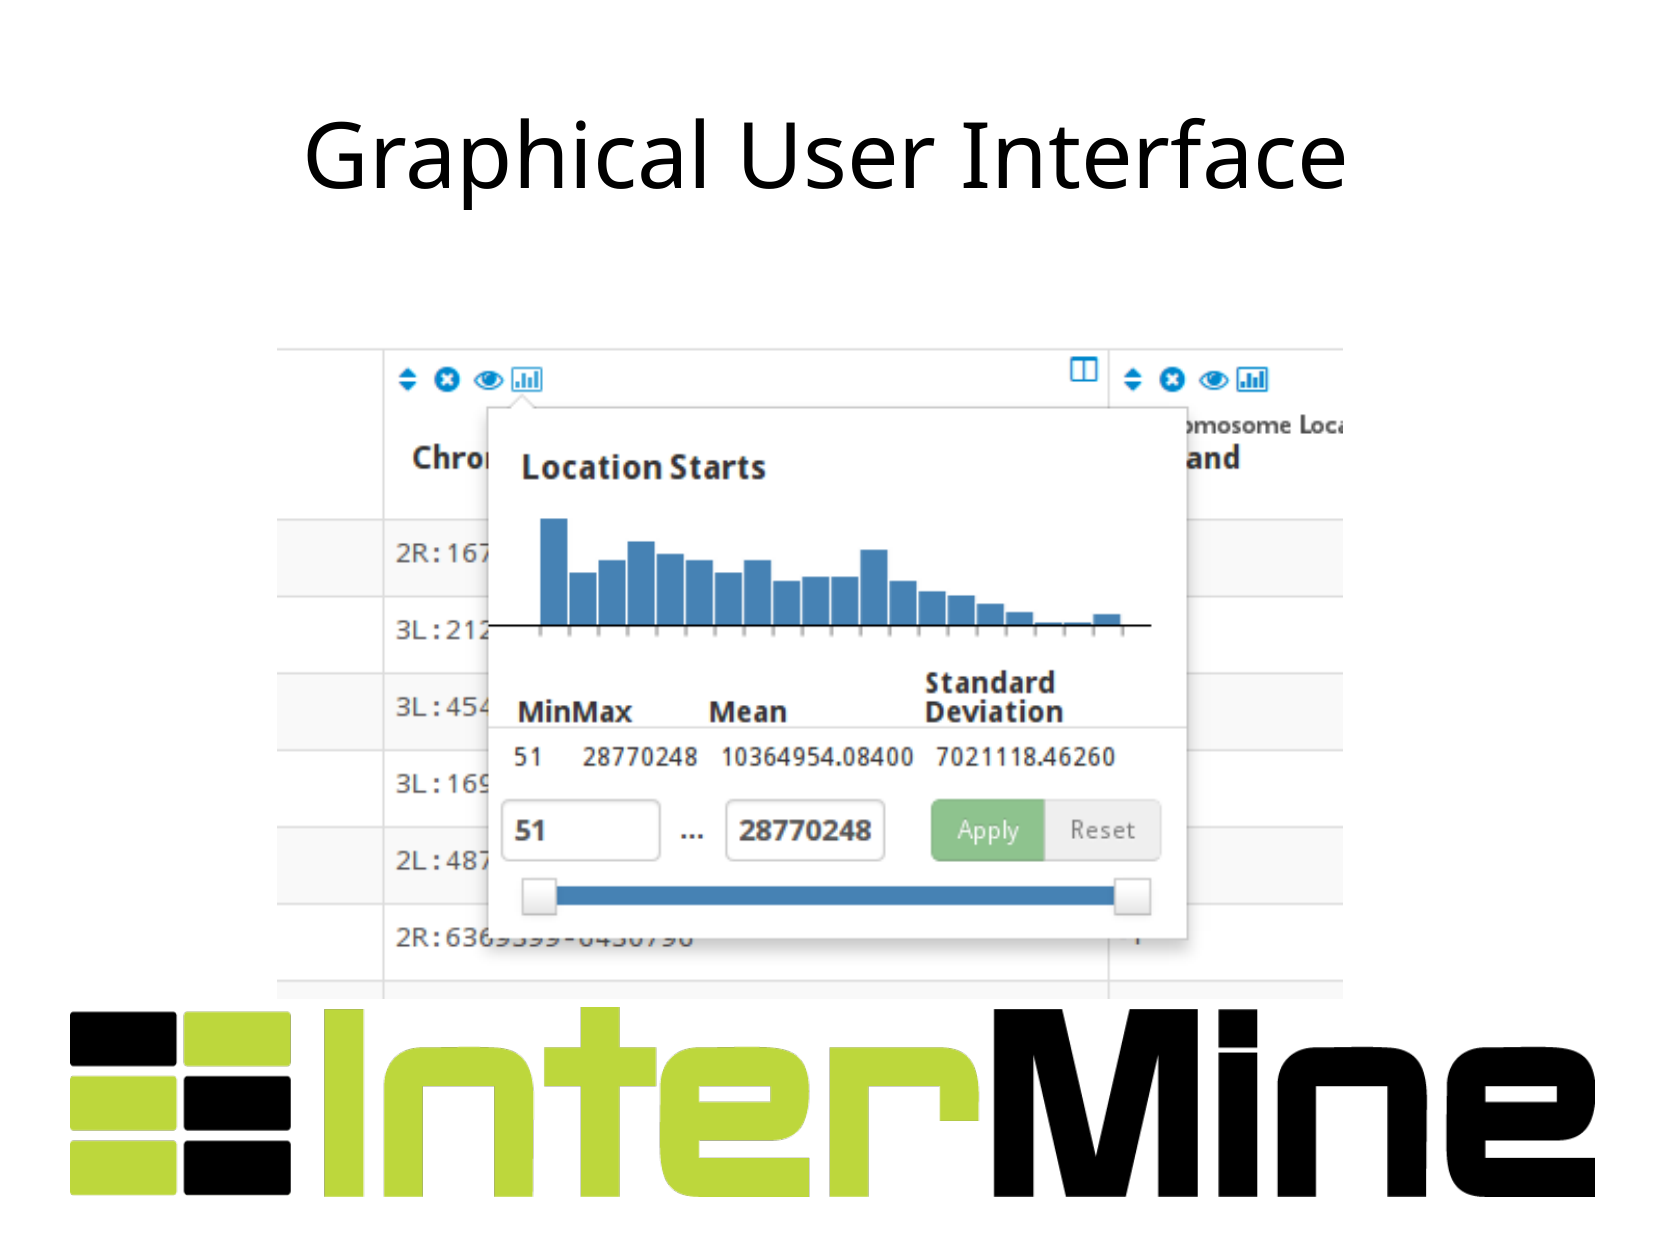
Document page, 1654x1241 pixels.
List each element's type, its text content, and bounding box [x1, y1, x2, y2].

title Graphical User Interface [82, 49, 1571, 257]
picture [70, 1007, 1595, 1197]
picture [277, 301, 1343, 999]
